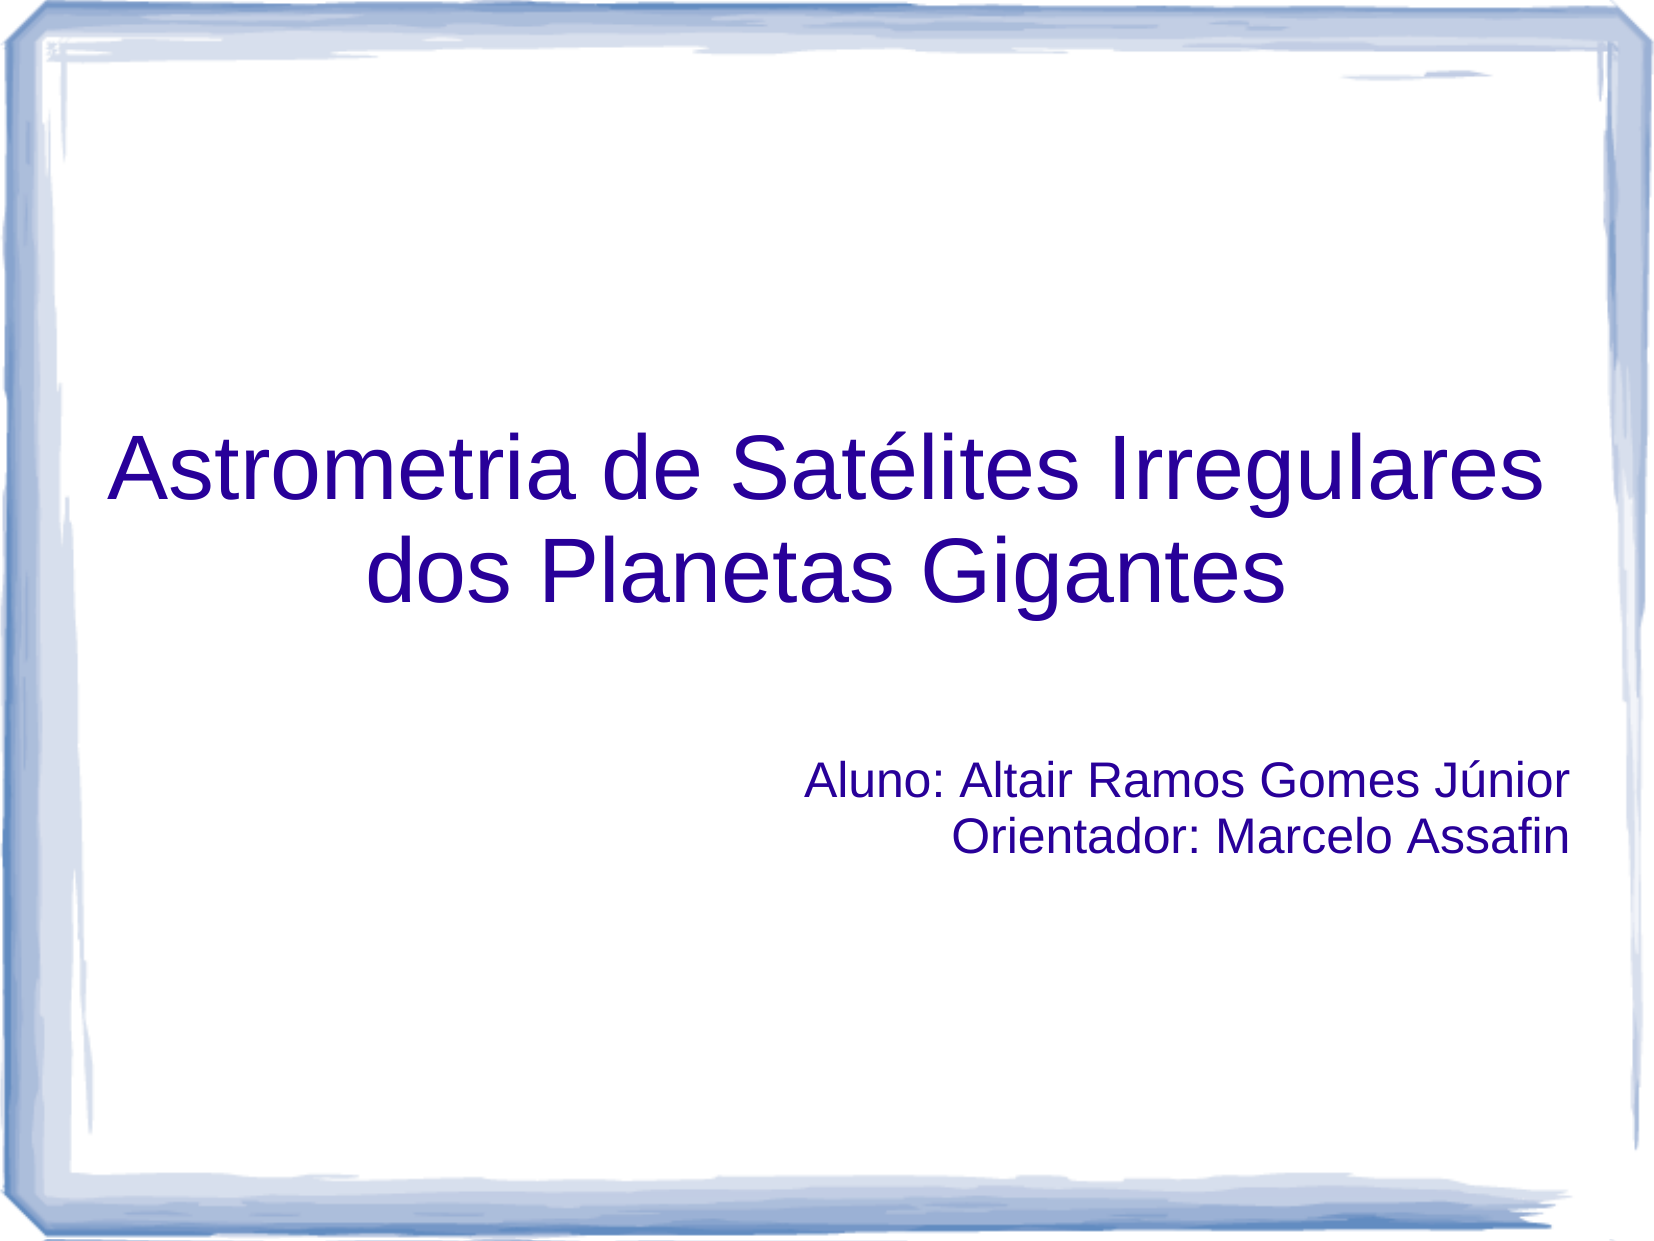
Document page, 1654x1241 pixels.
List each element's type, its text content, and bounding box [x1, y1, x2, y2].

picture [0, 0, 1654, 1241]
title Astrometria de Satélites Irregulares dos Planetas Gigantes [82, 415, 1571, 623]
title Aluno: Altair Ramos Gomes Júnior Orientador: Marcelo Assafin [82, 704, 1571, 912]
